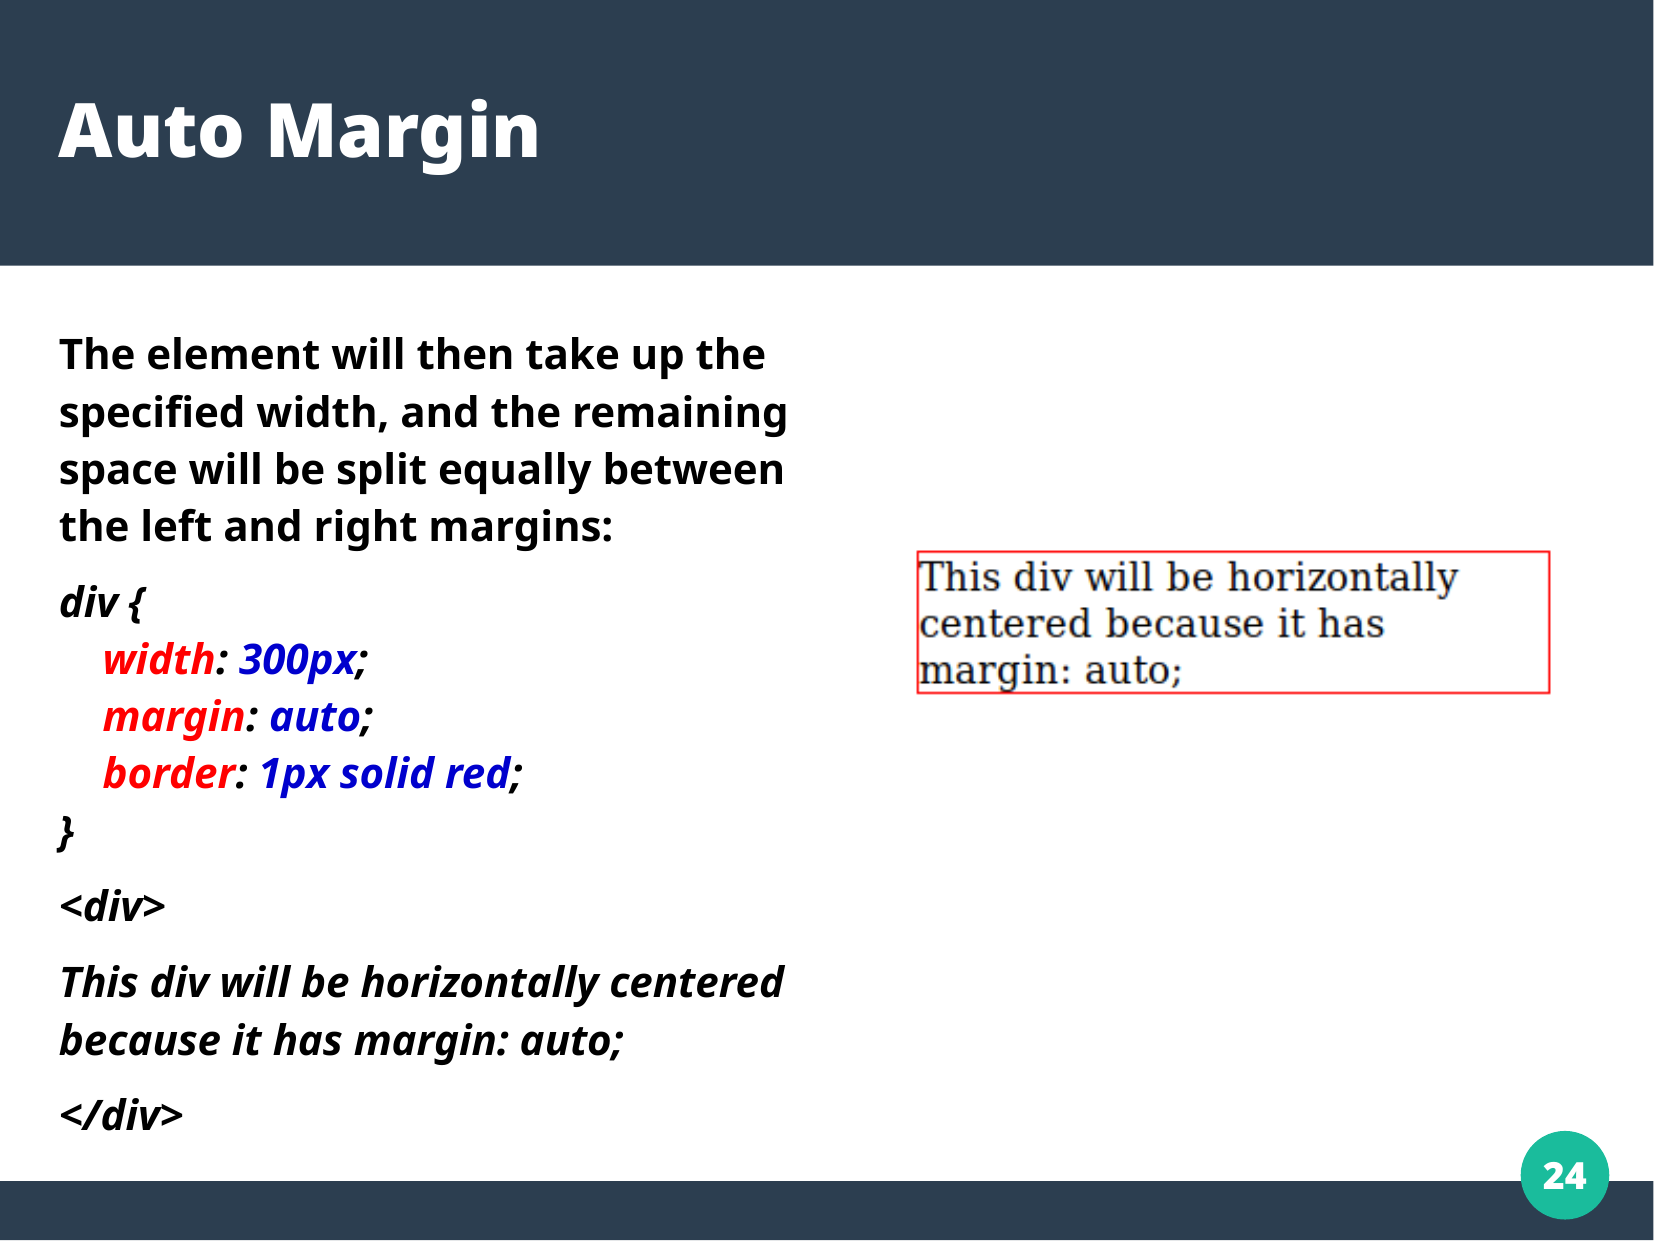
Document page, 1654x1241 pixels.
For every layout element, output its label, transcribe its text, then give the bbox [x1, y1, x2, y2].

list The element will then take up the specified width, and the remaining space will be split equally between the left and right margins: div { width: 300px; margin: auto; border: 1px solid red; } <div> This div will be horizontally centered because it has margin: auto; </div> [59, 324, 809, 1152]
title Auto Margin [59, 49, 1595, 207]
picture [890, 528, 1574, 722]
